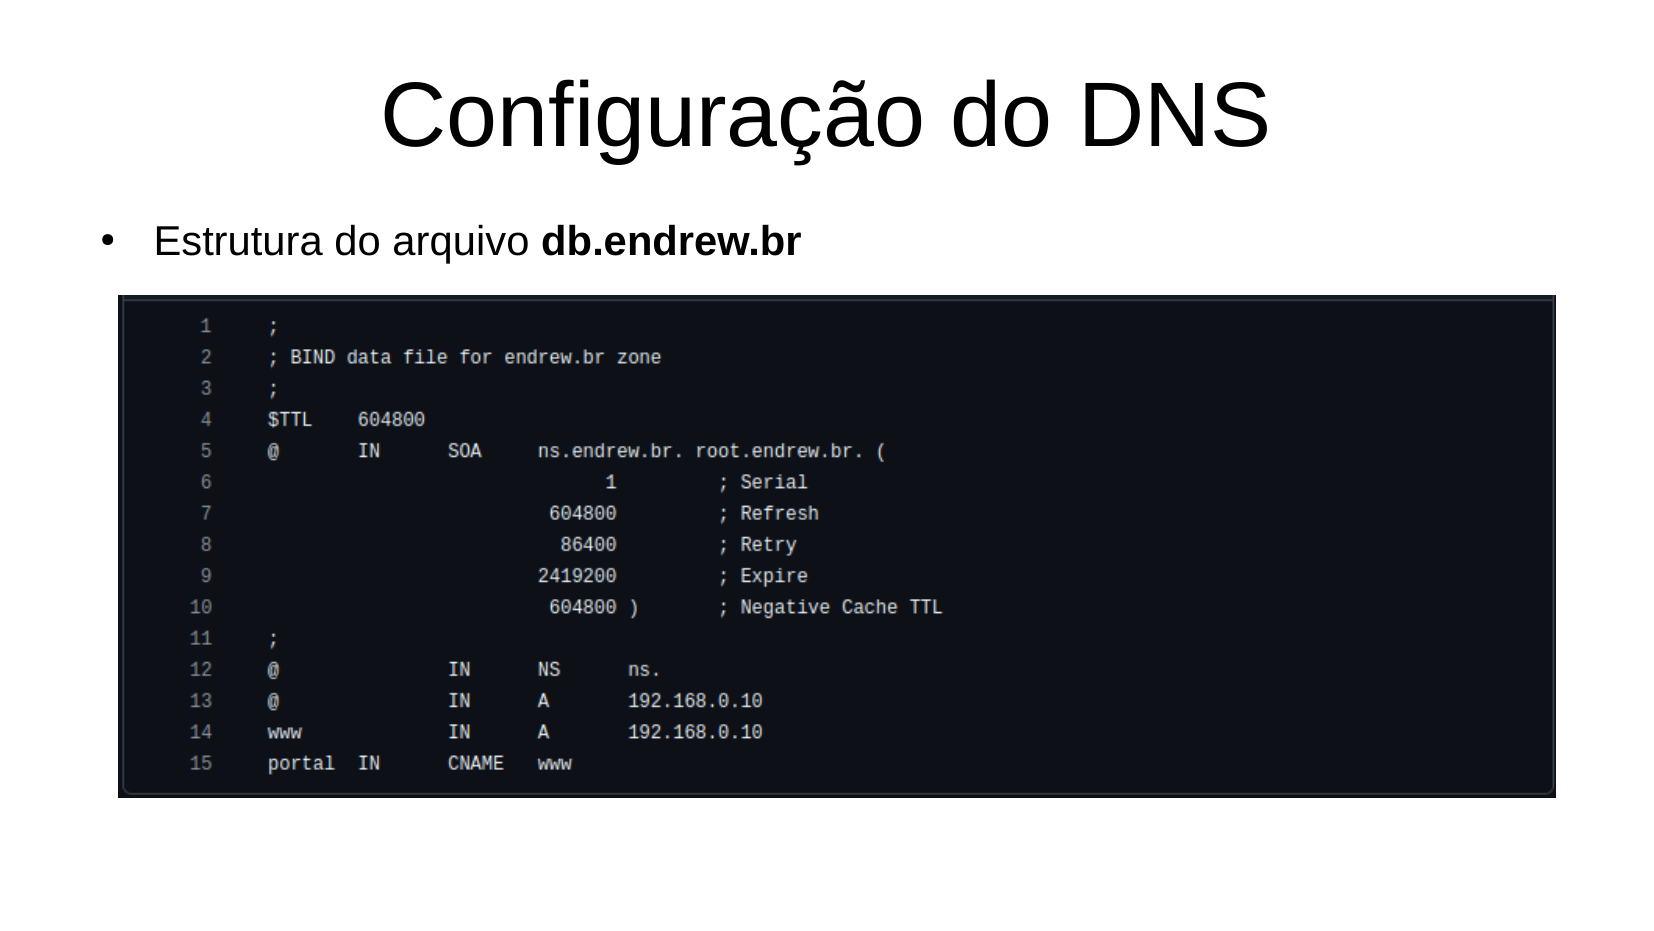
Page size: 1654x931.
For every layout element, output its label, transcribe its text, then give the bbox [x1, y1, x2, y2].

list Estrutura do arquivo db.endrew.br [82, 217, 1571, 758]
title Configuração do DNS [82, 37, 1571, 193]
picture [118, 295, 1556, 798]
